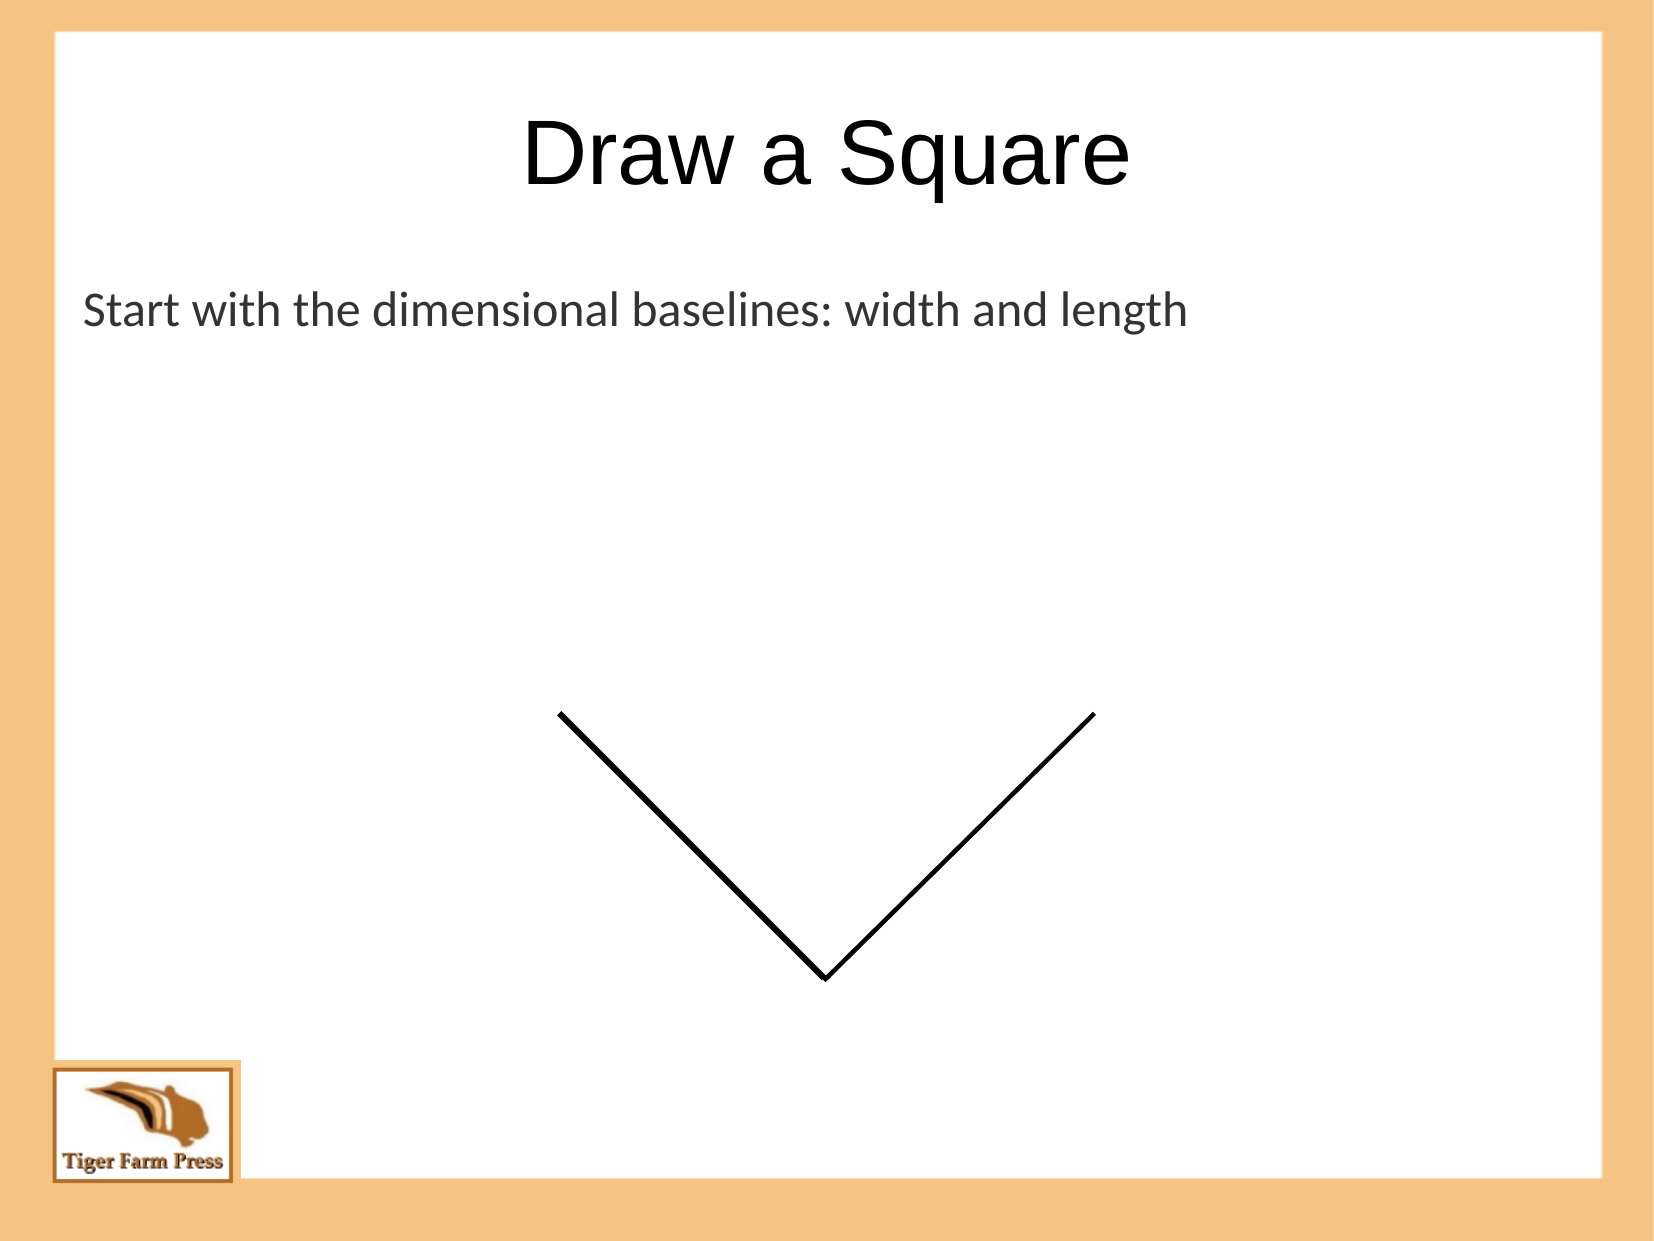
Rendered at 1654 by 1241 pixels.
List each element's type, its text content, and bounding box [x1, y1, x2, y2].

title Draw a Square [82, 49, 1572, 257]
picture [0, 0, 1654, 1241]
list Start with the dimensional baselines: width and length [82, 290, 1572, 1109]
